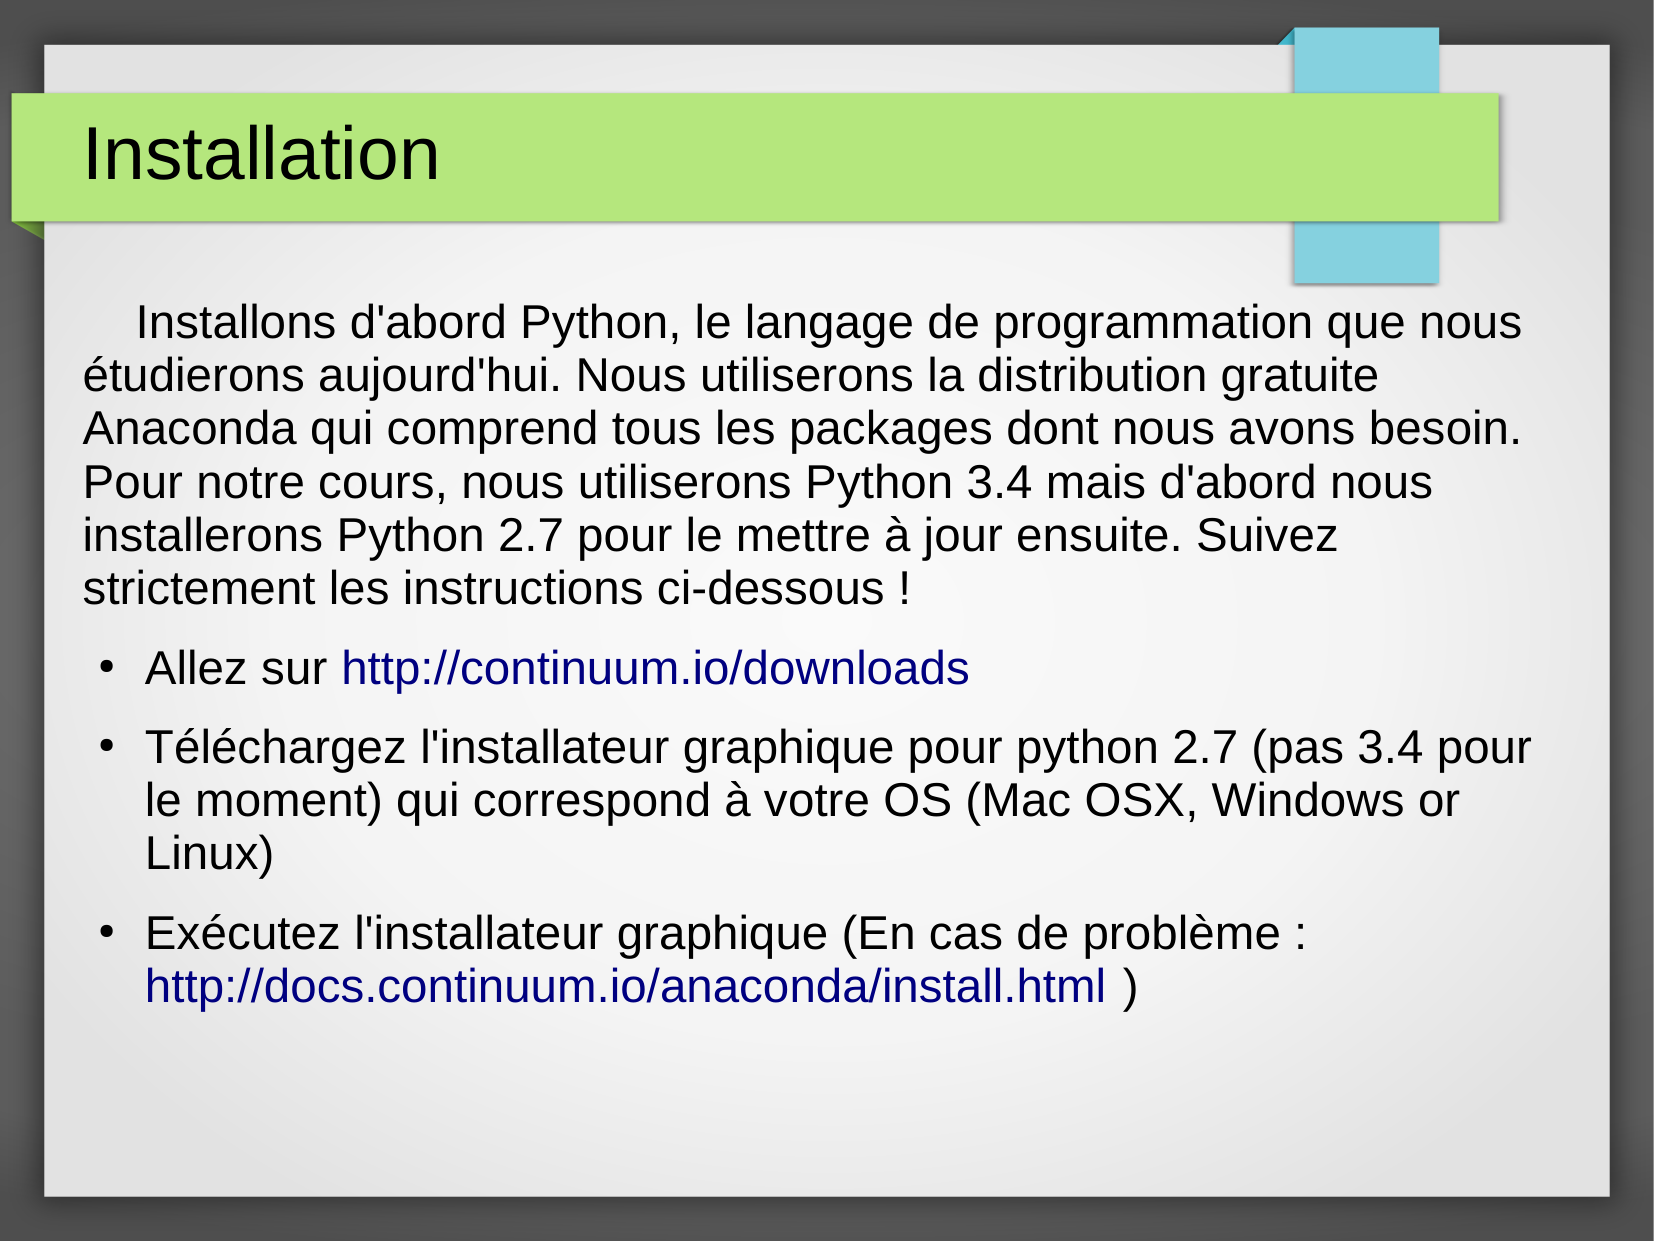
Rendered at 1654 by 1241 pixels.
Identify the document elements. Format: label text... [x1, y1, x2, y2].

title Installation [82, 94, 1264, 213]
list Installons d'abord Python, le langage de programmation que nous étudierons aujourd'hui. Nous utiliserons la distribution gratuite Anaconda qui comprend tous les packages dont nous avons besoin. Pour notre cours, nous utiliserons Python 3.4 mais d'abord nous installerons Python 2.7 pour le mettre à jour ensuite. Suivez strictement les instructions ci-dessous ! Allez sur http://continuum.io/downloads Téléchargez l'installateur graphique pour python 2.7 (pas 3.4 pour le moment) qui correspond à votre OS (Mac OSX, Windows or Linux) Exécutez l'installateur graphique (En cas de problème : http://docs.continuum.io/anaconda/install.html ) [82, 295, 1571, 1015]
picture [0, 0, 1654, 1241]
